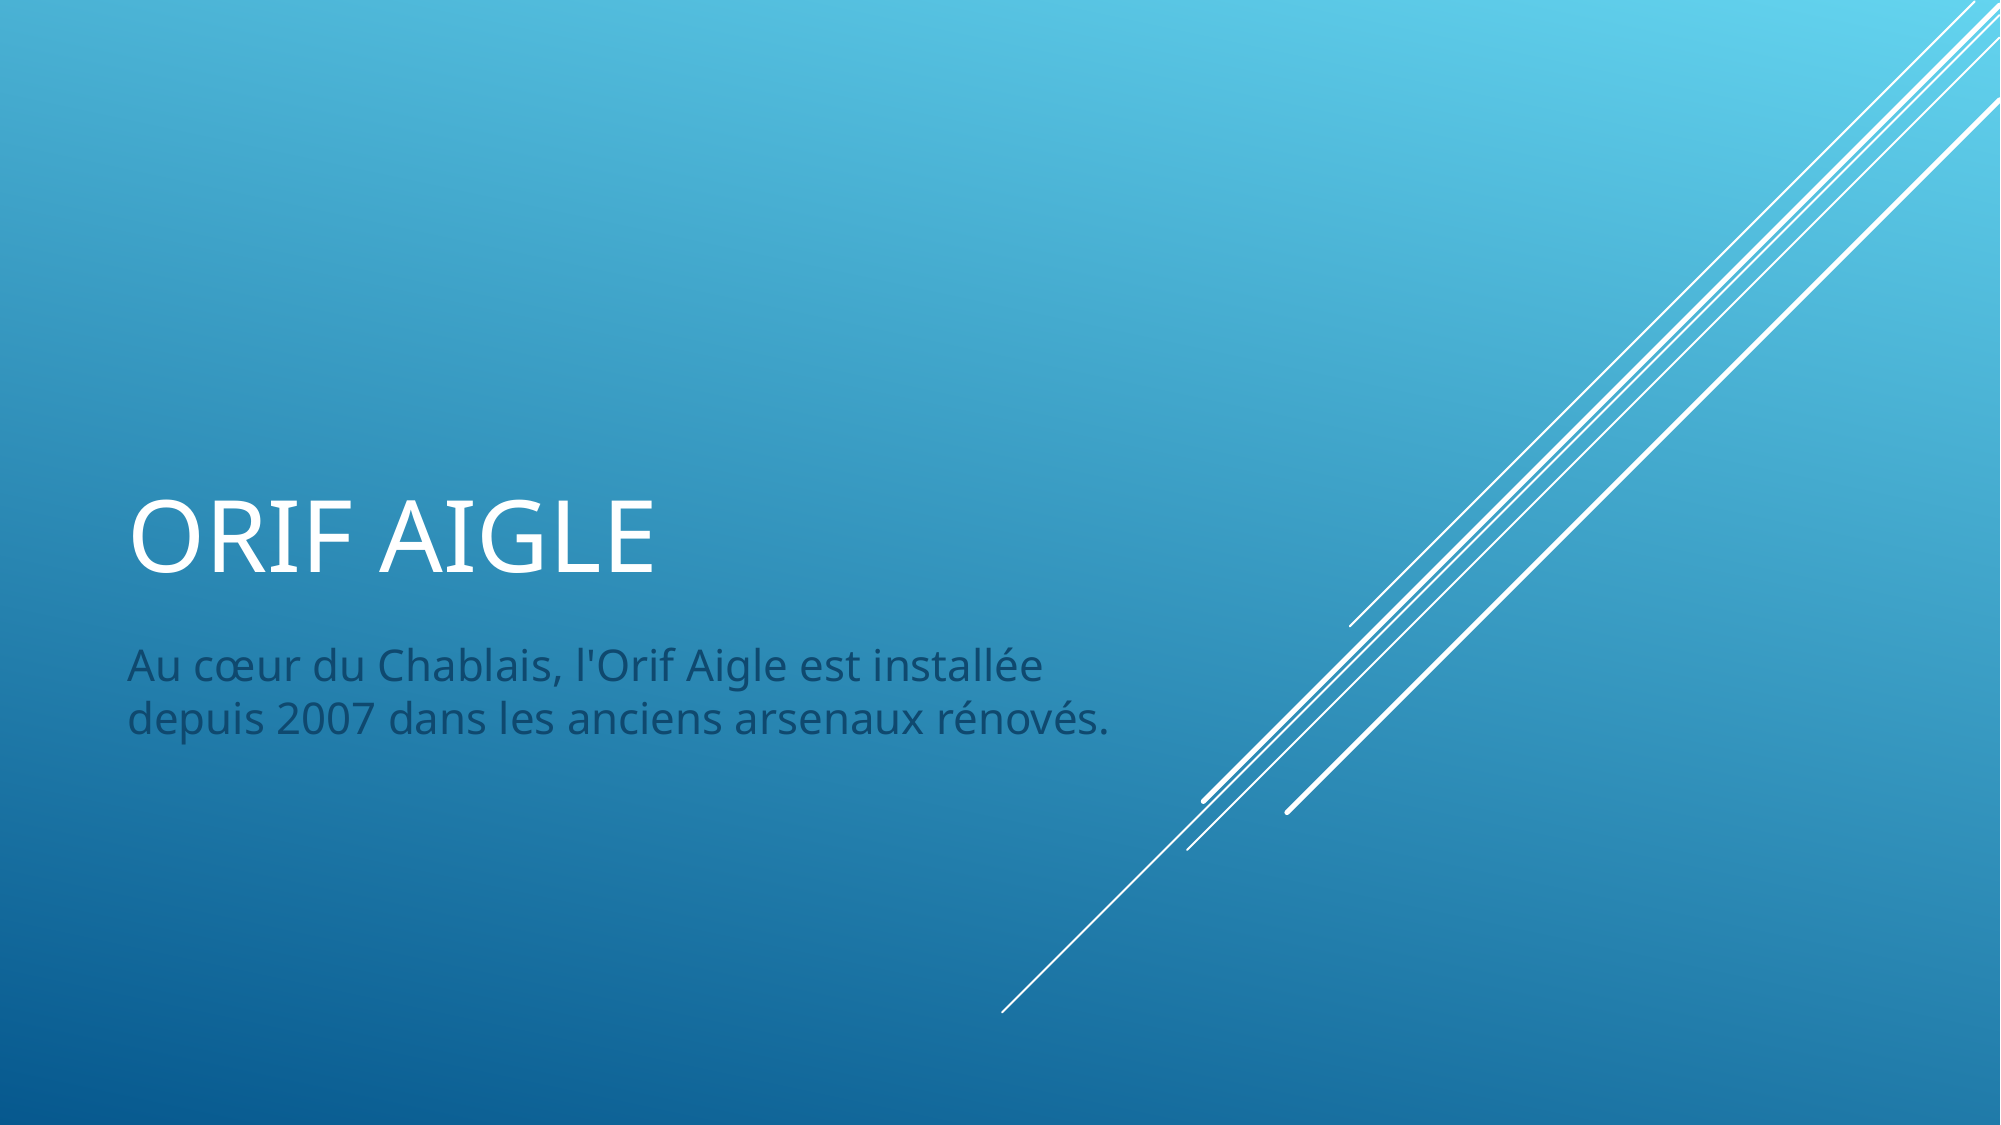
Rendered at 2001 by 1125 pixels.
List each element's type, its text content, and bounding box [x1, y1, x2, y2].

title ORIF Aigle [112, 112, 1425, 601]
subtitle Au cœur du Chablais, l'Orif Aigle est installée depuis 2007 dans les anciens arsenaux rénovés. [112, 630, 1163, 950]
